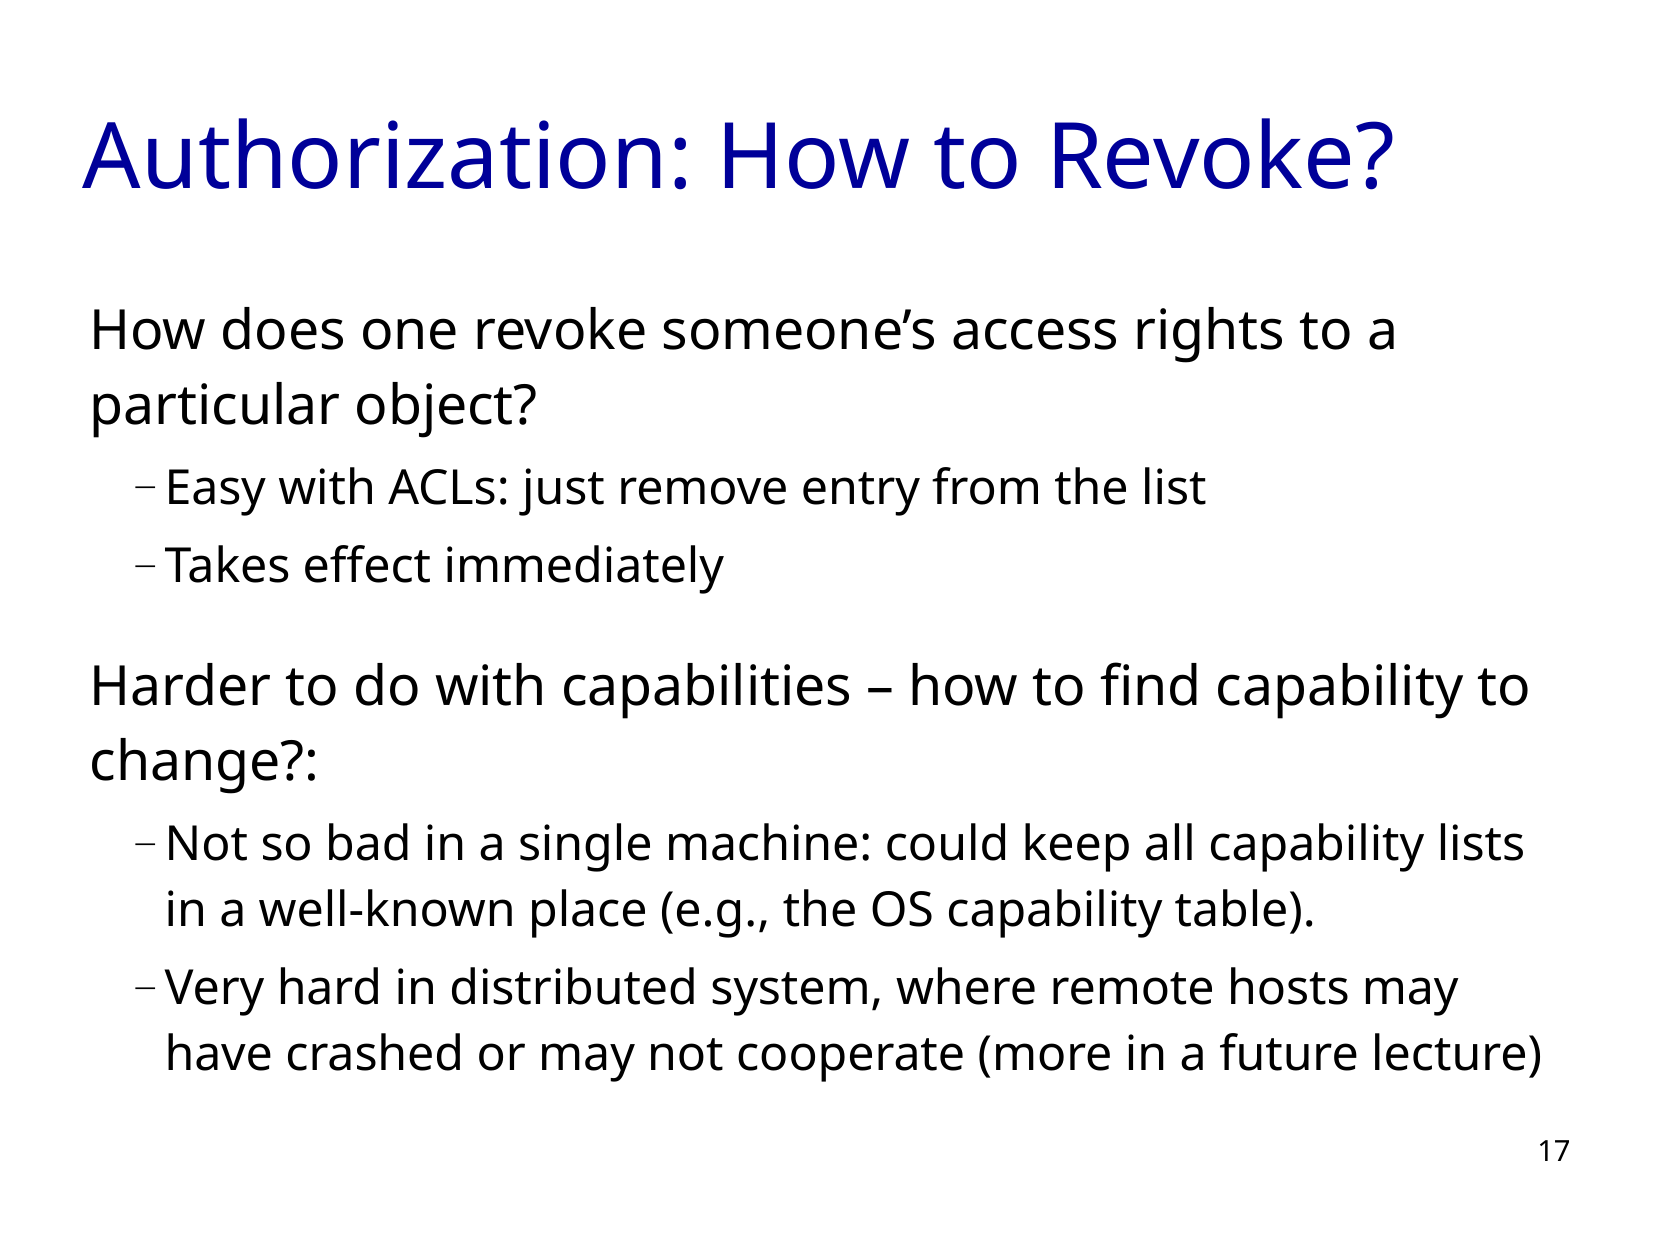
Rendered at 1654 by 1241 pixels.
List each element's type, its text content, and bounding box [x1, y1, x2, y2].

title Authorization: How to Revoke? [82, 49, 1571, 257]
list How does one revoke someone’s access rights to a particular object? Easy with ACLs: just remove entry from the list Takes effect immediately Harder to do with capabilities – how to find capability to change?: Not so bad in a single machine: could keep all capability lists in a well-known place (e.g., the OS capability table). Very hard in distributed system, where remote hosts may have crashed or may not cooperate (more in a future lecture) [60, 290, 1571, 1096]
